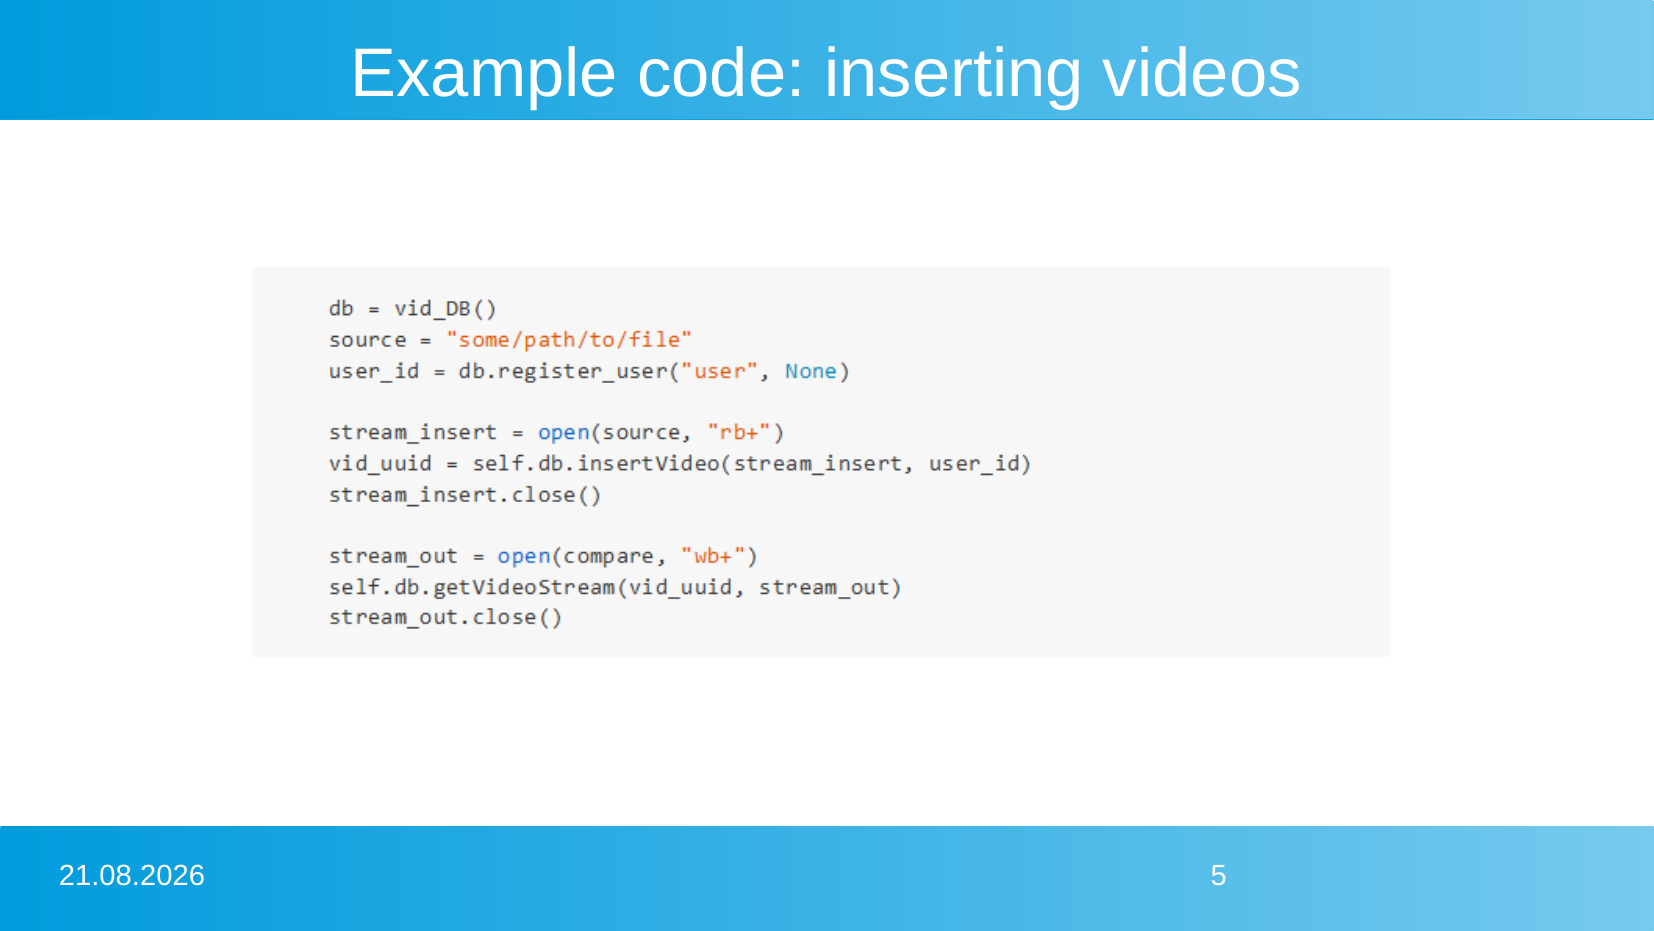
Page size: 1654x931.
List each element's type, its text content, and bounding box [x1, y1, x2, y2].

text_box <number> [1210, 856, 1595, 916]
title Example code: inserting videos [59, 27, 1595, 111]
picture [232, 253, 1425, 679]
text_box 12.06.2023 [59, 856, 443, 916]
